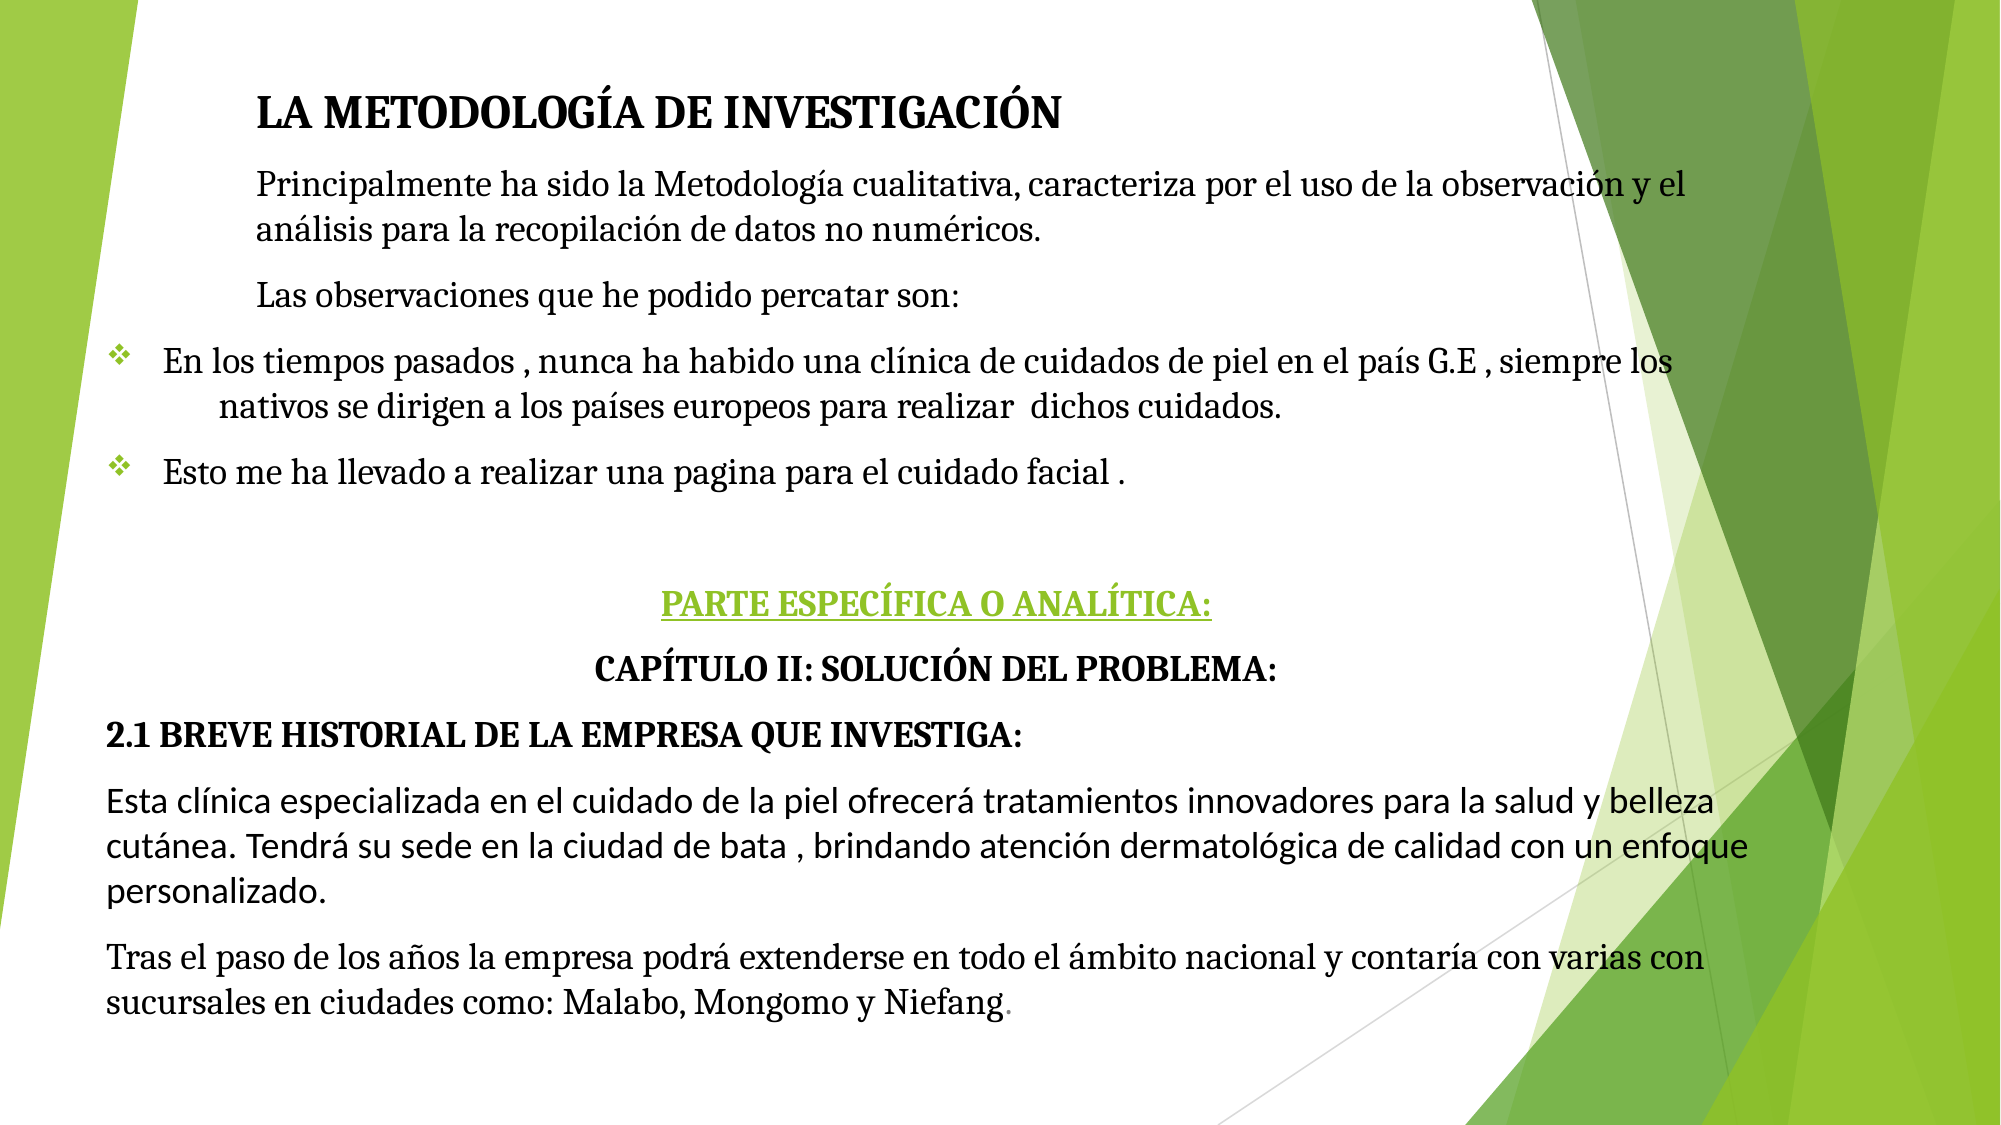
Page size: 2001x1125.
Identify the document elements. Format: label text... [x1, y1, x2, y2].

subtitle LA METODOLOGÍA DE INVESTIGACIÓN Principalmente ha sido la Metodología cualitativa, caracteriza por el uso de la observación y el análisis para la recopilación de datos no numéricos. Las observaciones que he podido percatar son: En los tiempos pasados , nunca ha habido una clínica de cuidados de piel en el país G.E , siempre los nativos se dirigen a los países europeos para realizar dichos cuidados. Esto me ha llevado a realizar una pagina para el cuidado facial . PARTE ESPECÍFICA O ANALÍTICA: CAPÍTULO II: SOLUCIÓN DEL PROBLEMA: 2.1 BREVE HISTORIAL DE LA EMPRESA QUE INVESTIGA: Esta clínica especializada en el cuidado de la piel ofrecerá tratamientos innovadores para la salud y belleza cutánea. Tendrá su sede en la ciudad de bata , brindando atención dermatológica de calidad con un enfoque personalizado. Tras el paso de los años la empresa podrá extenderse en todo el ámbito nacional y contaría con varias con sucursales en ciudades como: Malabo, Mongomo y Niefang. [91, 73, 1782, 1057]
